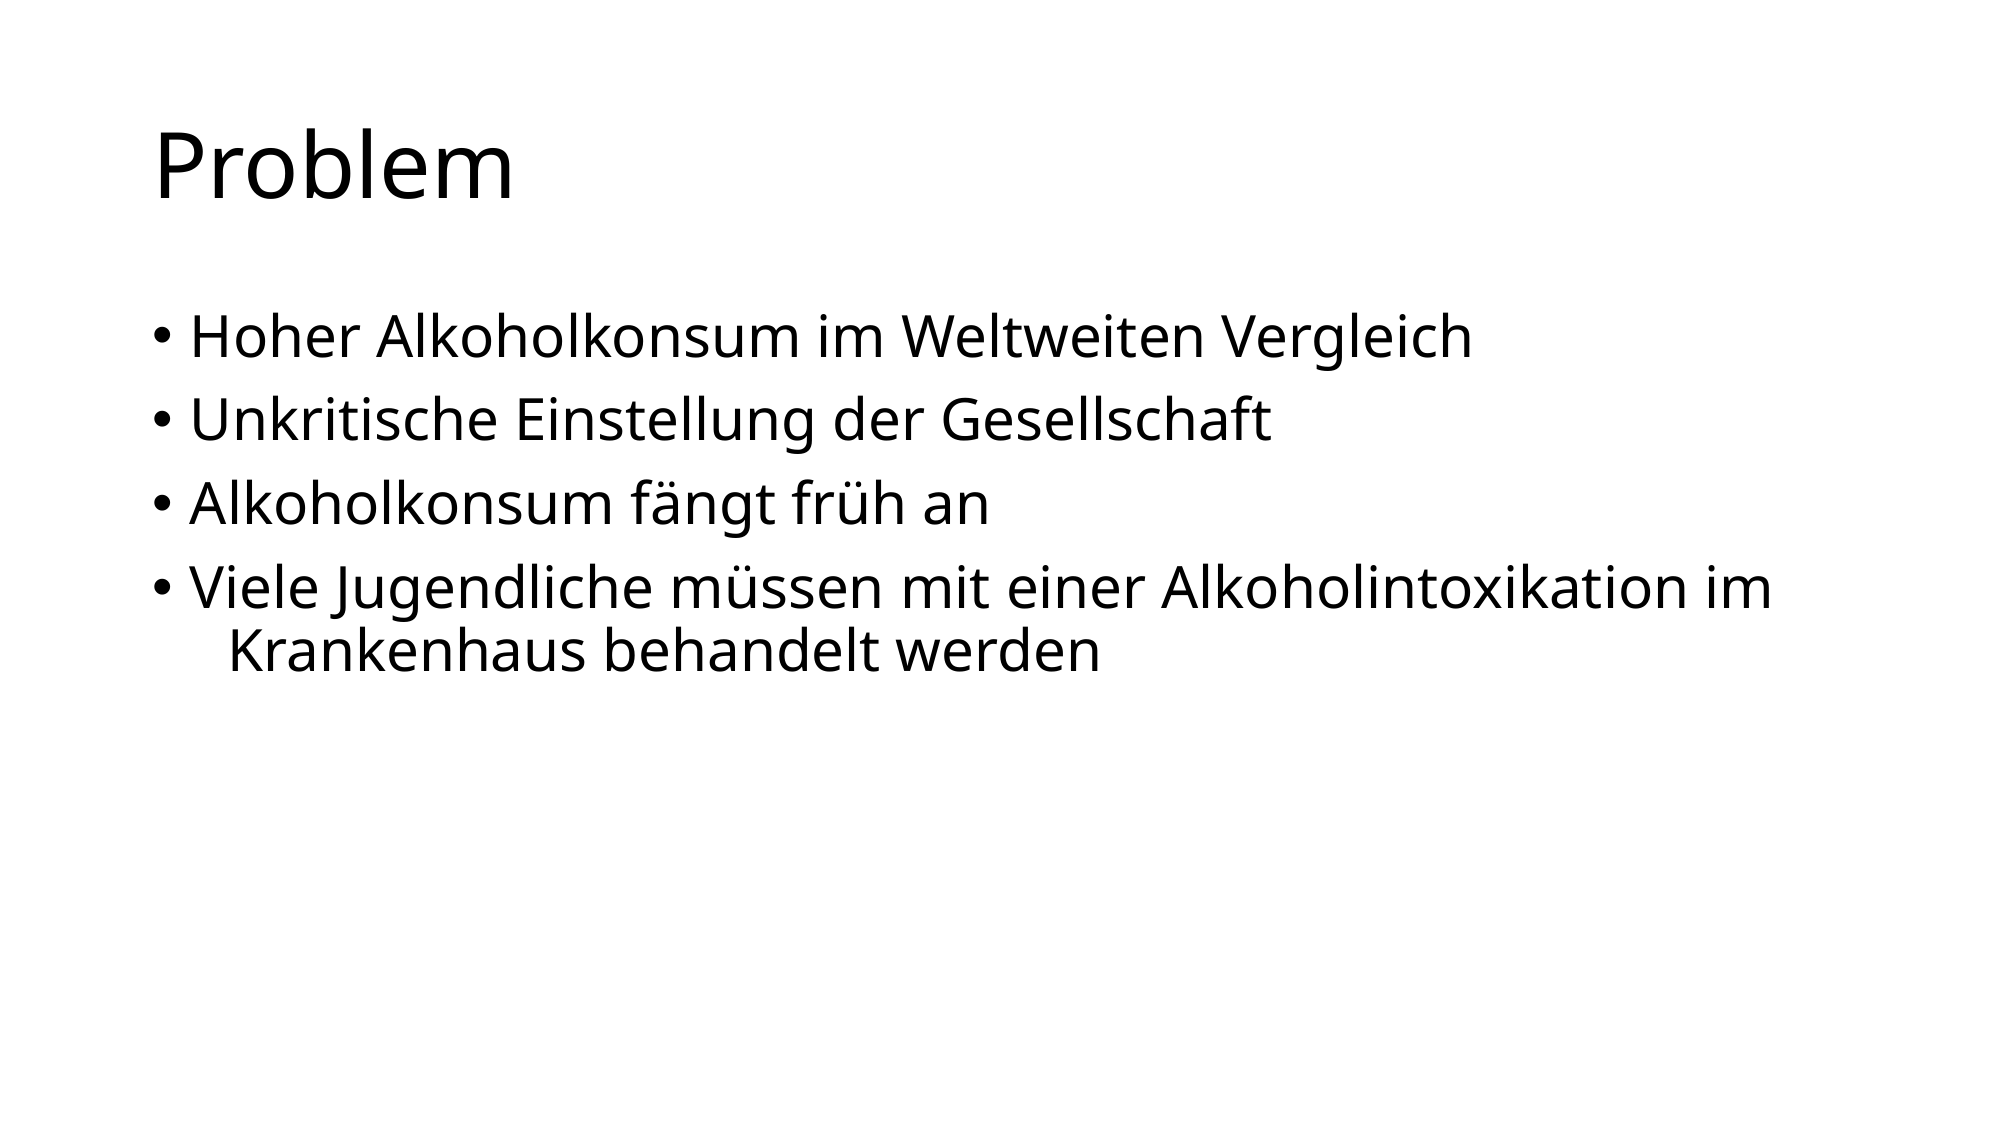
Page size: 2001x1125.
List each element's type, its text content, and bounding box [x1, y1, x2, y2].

list Hoher Alkoholkonsum im Weltweiten Vergleich Unkritische Einstellung der Gesellschaft Alkoholkonsum fängt früh an Viele Jugendliche müssen mit einer Alkoholintoxikation im Krankenhaus behandelt werden [137, 299, 1863, 1014]
title Problem [137, 59, 1863, 278]
